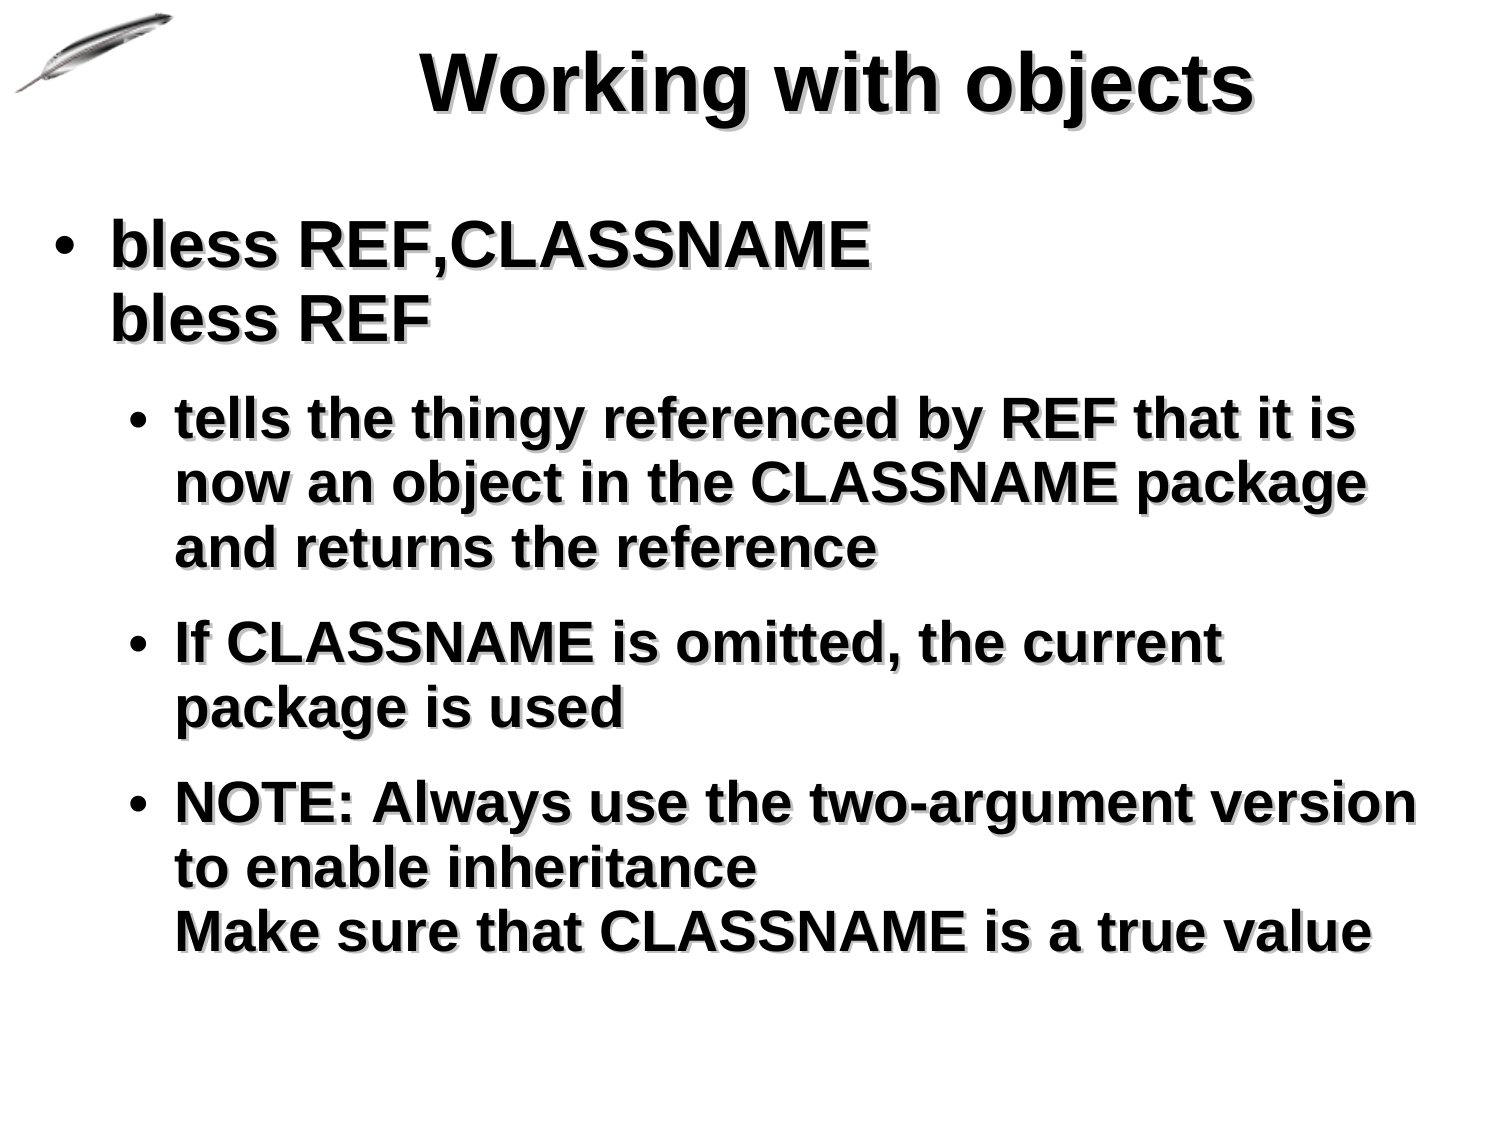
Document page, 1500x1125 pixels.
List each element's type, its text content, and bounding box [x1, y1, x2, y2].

title Working with objects [419, 0, 1459, 176]
picture [11, 11, 179, 95]
list bless REF,CLASSNAME bless REF tells the thingy referenced by REF that it is now an object in the CLASSNAME package and returns the reference If CLASSNAME is omitted, the current package is used NOTE: Always use the two-argument version to enable inheritance Make sure that CLASSNAME is a true value [53, 207, 1447, 1084]
